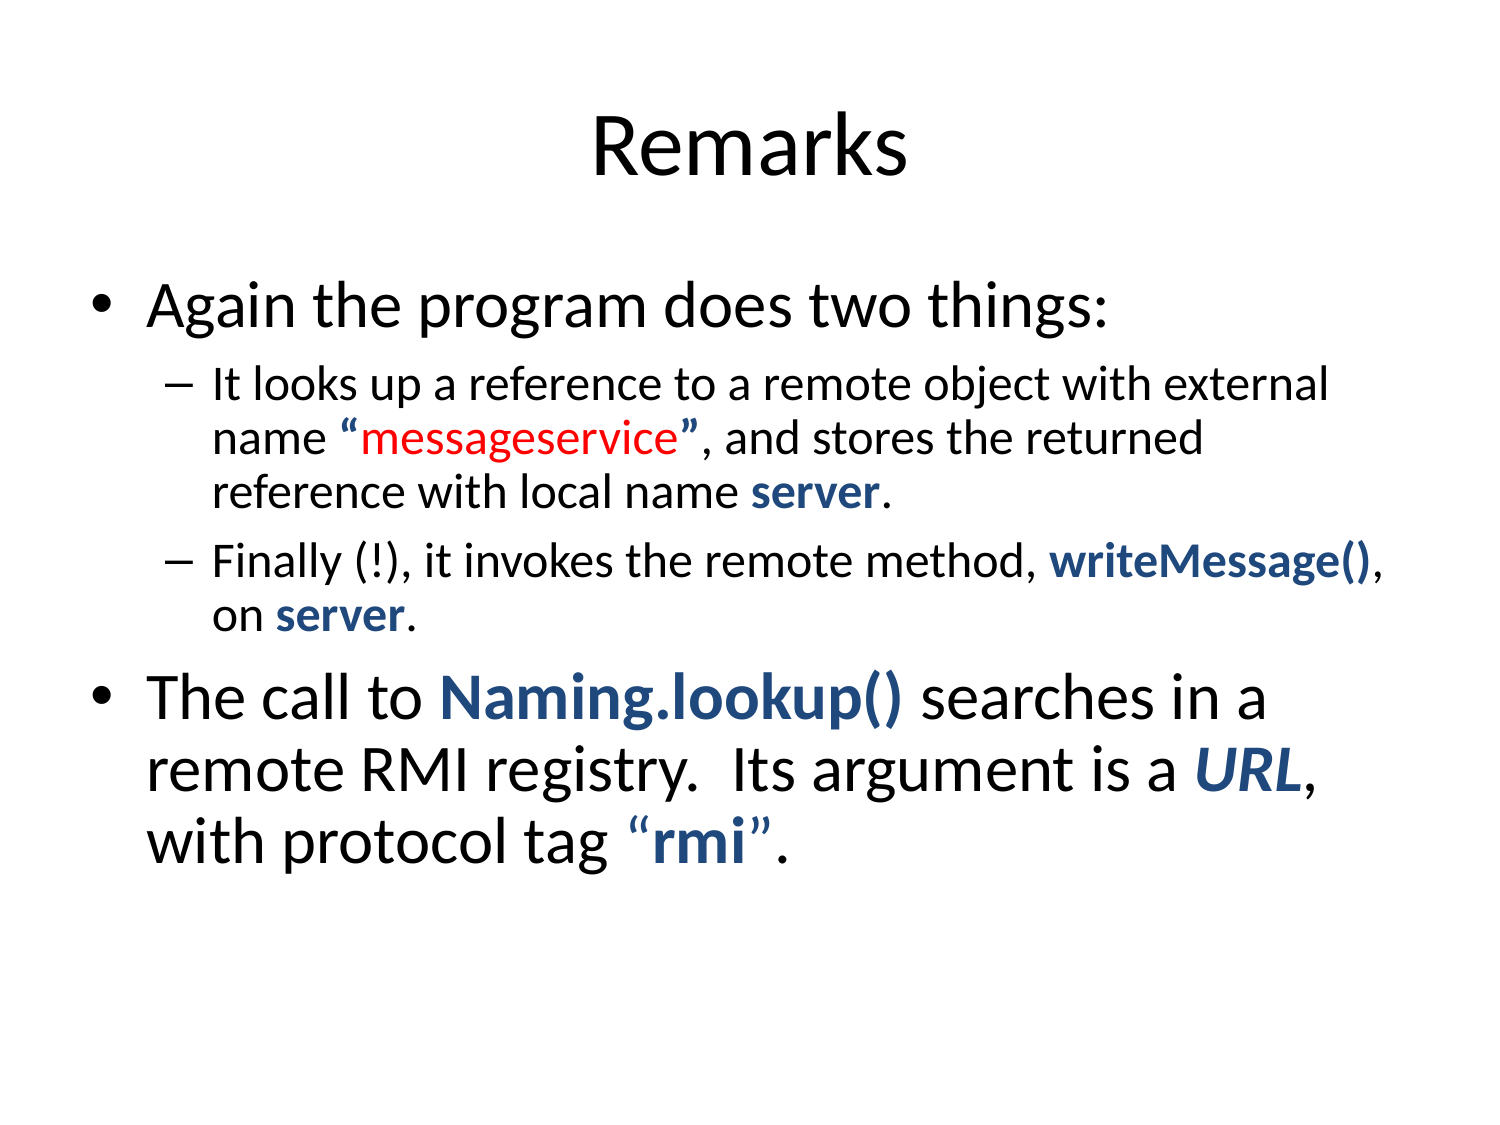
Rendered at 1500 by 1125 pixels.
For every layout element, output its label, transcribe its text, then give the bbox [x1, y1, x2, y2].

title Remarks [75, 45, 1425, 233]
list Again the program does two things: It looks up a reference to a remote object with external name “messageservice”, and stores the returned reference with local name server. Finally (!), it invokes the remote method, writeMessage(), on server. The call to Naming.lookup() searches in a remote RMI registry. Its argument is a URL, with protocol tag “rmi”. [75, 262, 1425, 1005]
